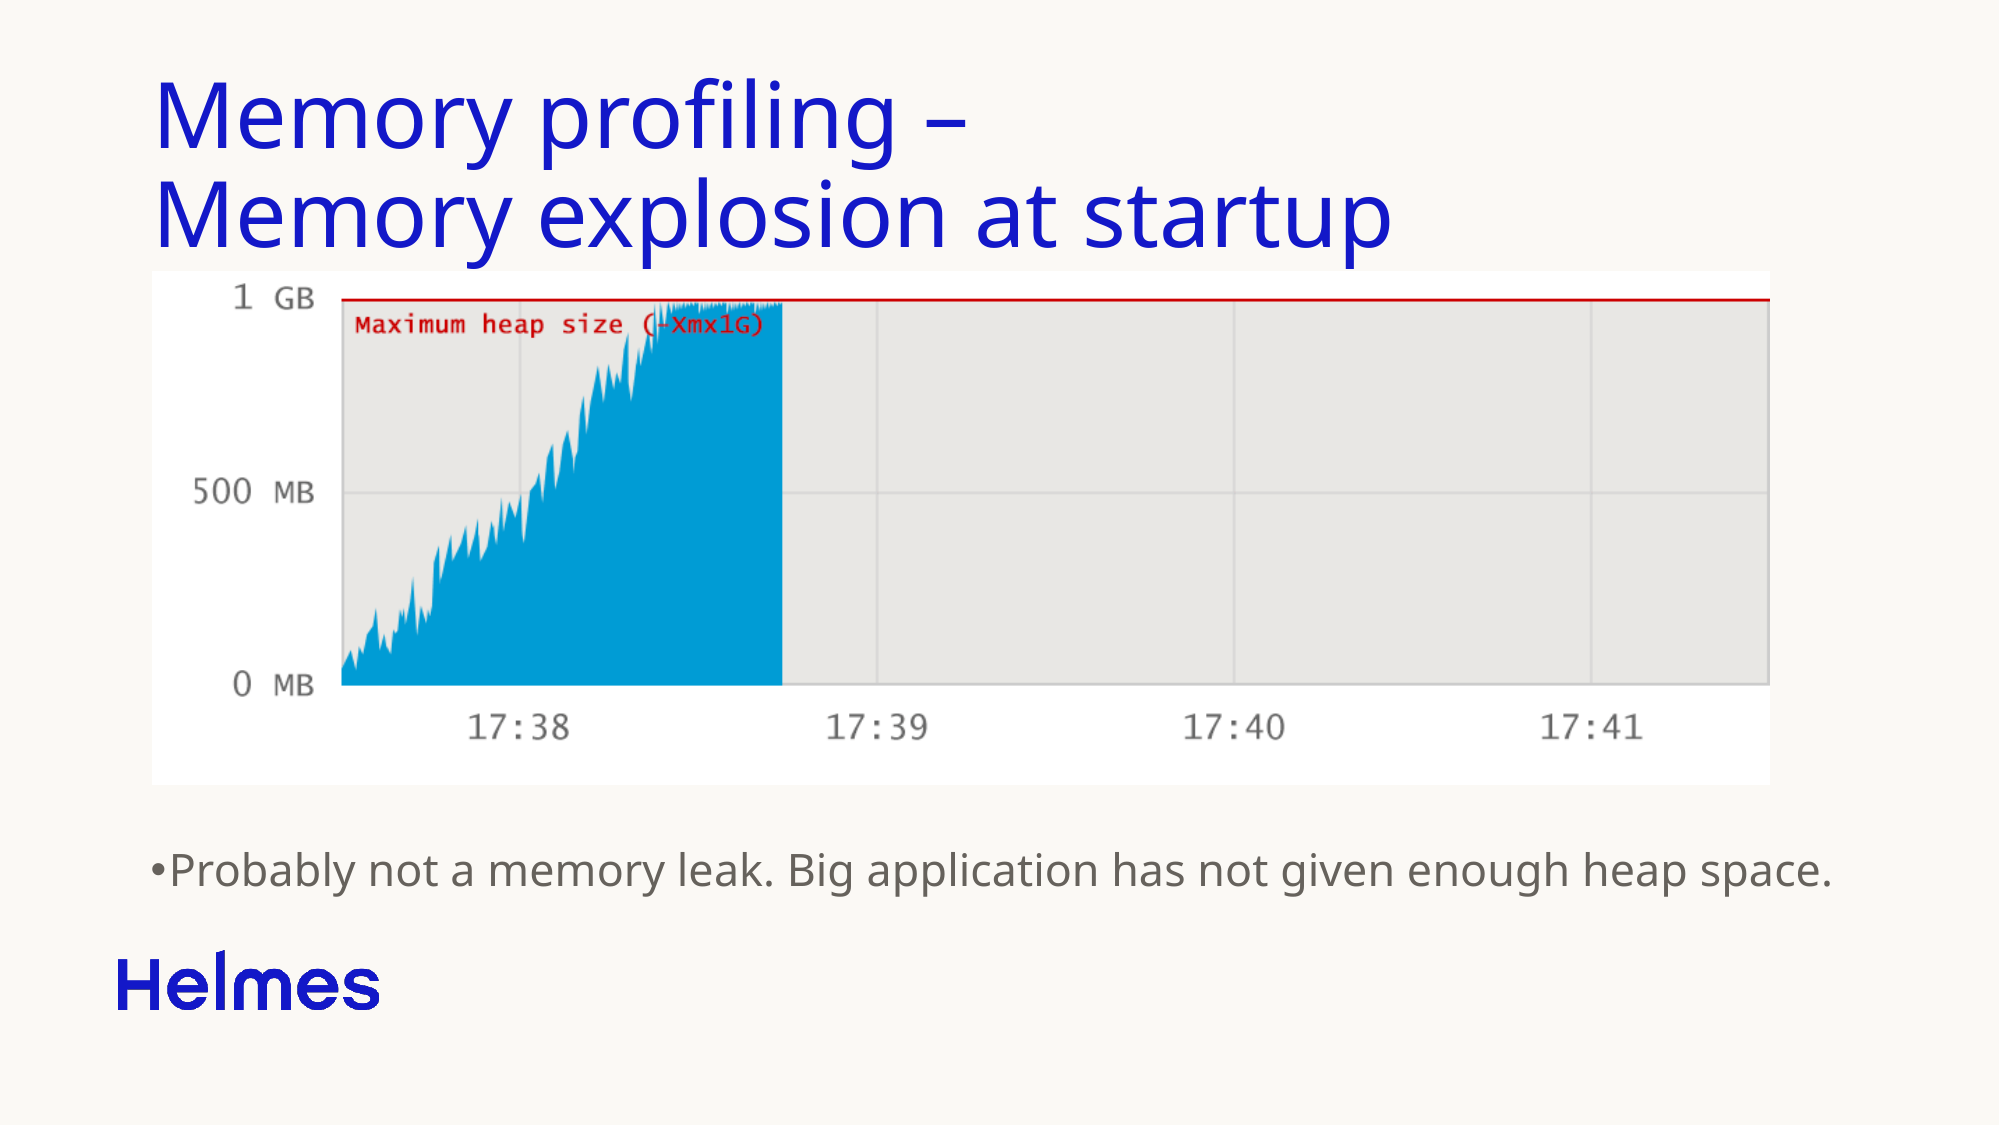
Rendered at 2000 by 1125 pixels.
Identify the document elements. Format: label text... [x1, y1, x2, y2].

text_box Memory profiling – Memory explosion at startup [137, 59, 1862, 277]
picture [152, 271, 1770, 785]
picture [118, 950, 379, 1010]
text_box Probably not a memory leak. Big application has not given enough heap space. [135, 839, 1860, 916]
